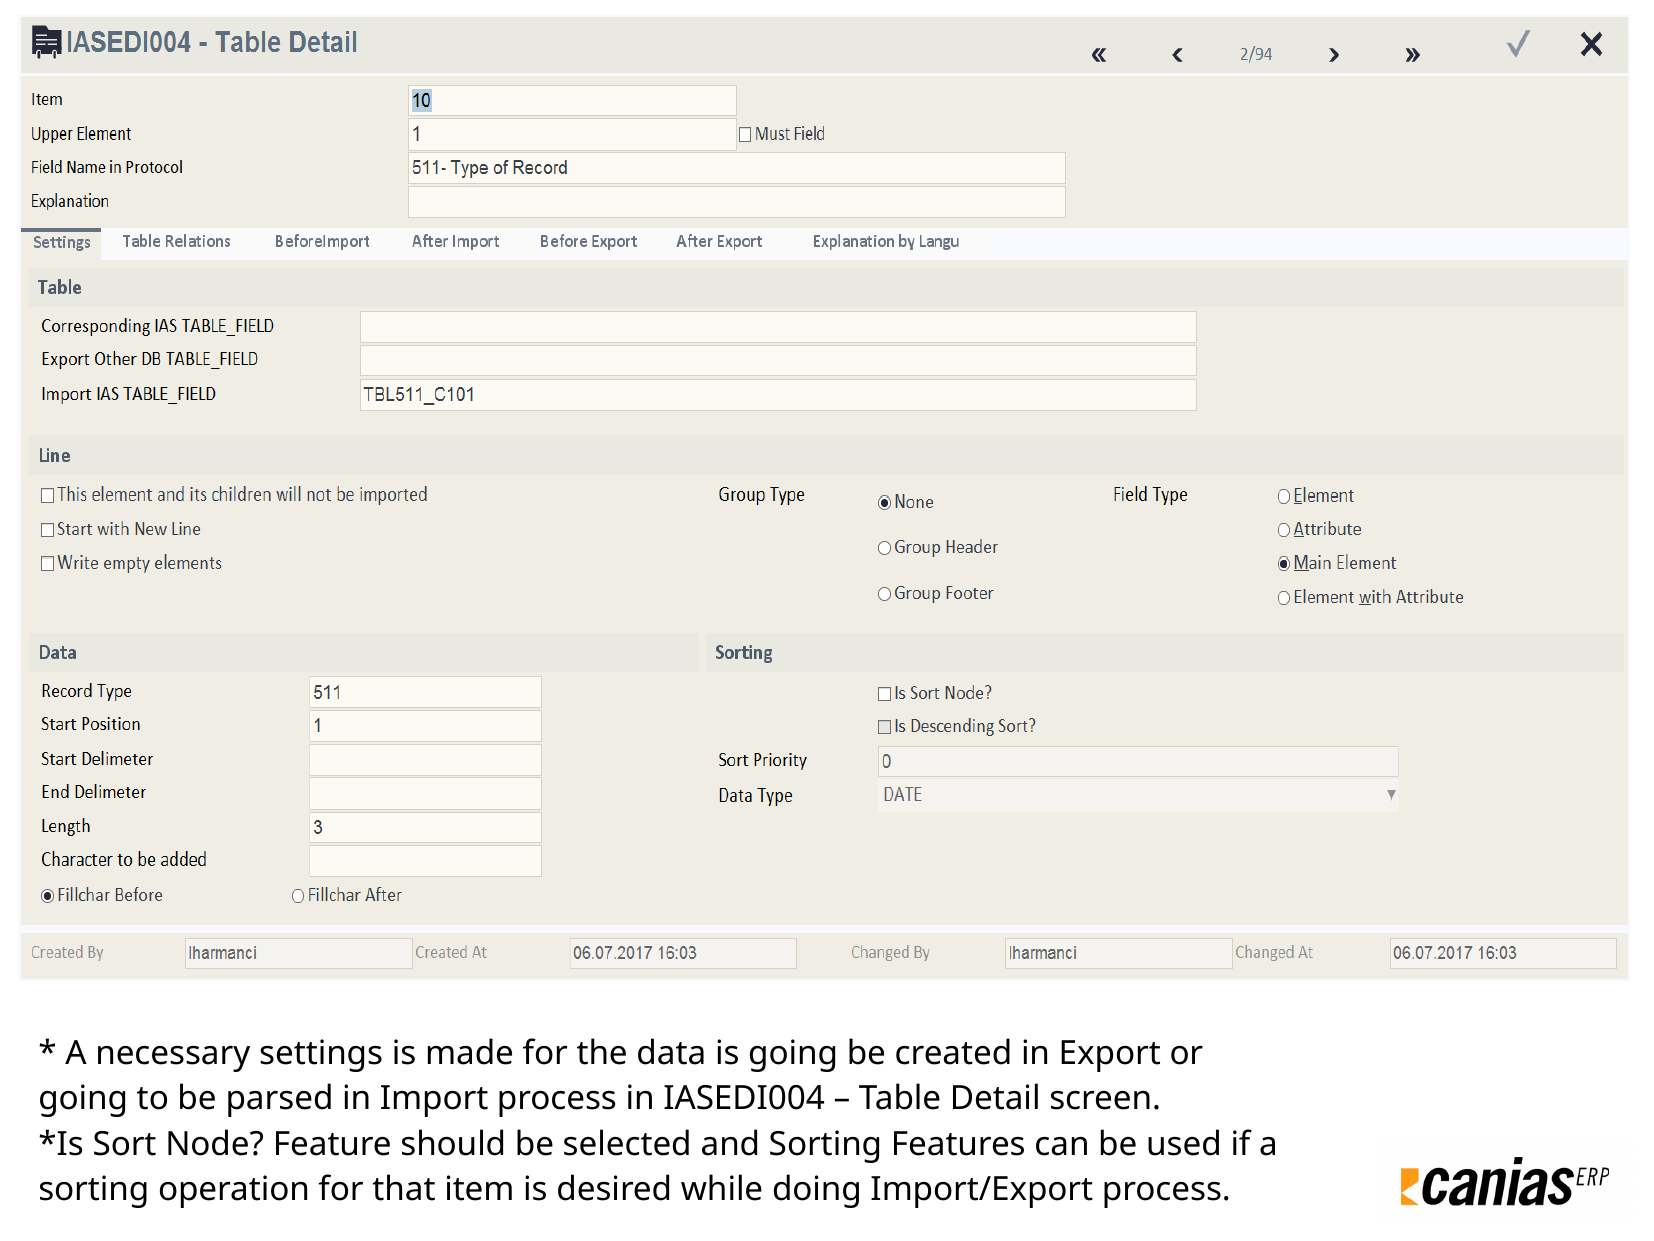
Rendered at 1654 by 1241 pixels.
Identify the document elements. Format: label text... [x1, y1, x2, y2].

picture [1375, 1139, 1635, 1223]
picture [18, 15, 1630, 981]
text_box * A necessary settings is made for the data is going be created in Export or going to be parsed in Import process in IASEDI004 – Table Detail screen. *Is Sort Node? Feature should be selected and Sorting Features can be used if a sorting operation for that item is desired while doing Import/Export process. [23, 1021, 1316, 1189]
